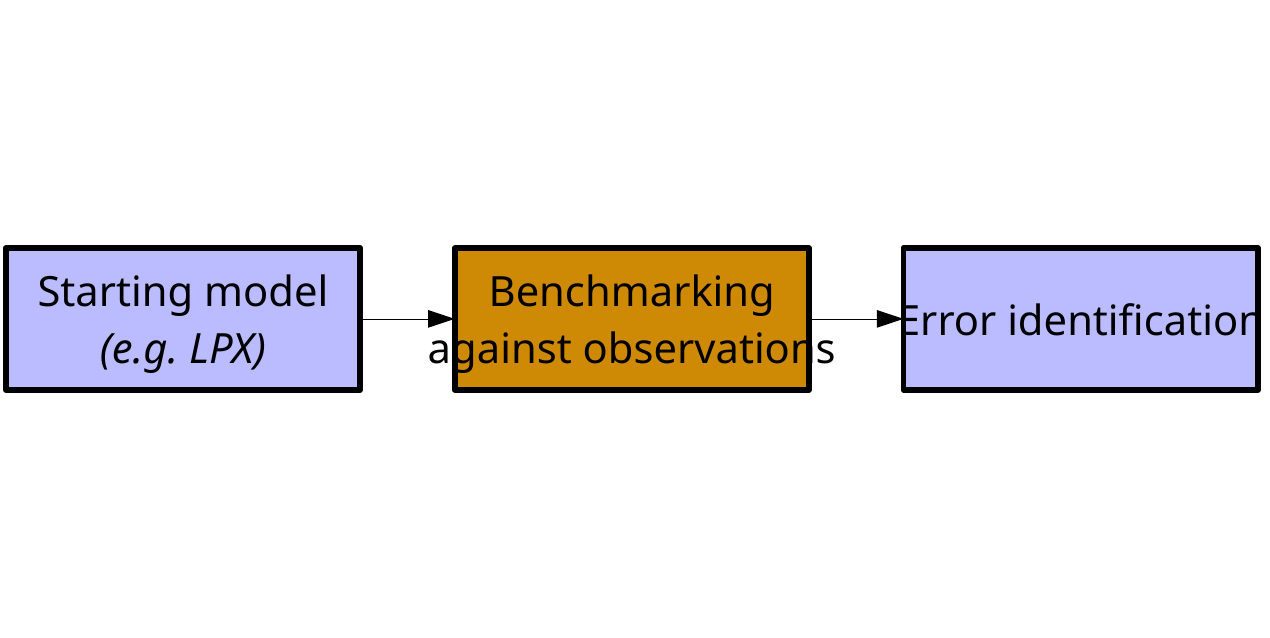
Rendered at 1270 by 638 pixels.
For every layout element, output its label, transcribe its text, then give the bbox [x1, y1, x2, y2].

text_box Benchmarking against observations [454, 248, 809, 390]
text_box Error identification [903, 248, 1258, 390]
text_box Starting model (e.g. LPX) [5, 248, 361, 390]
